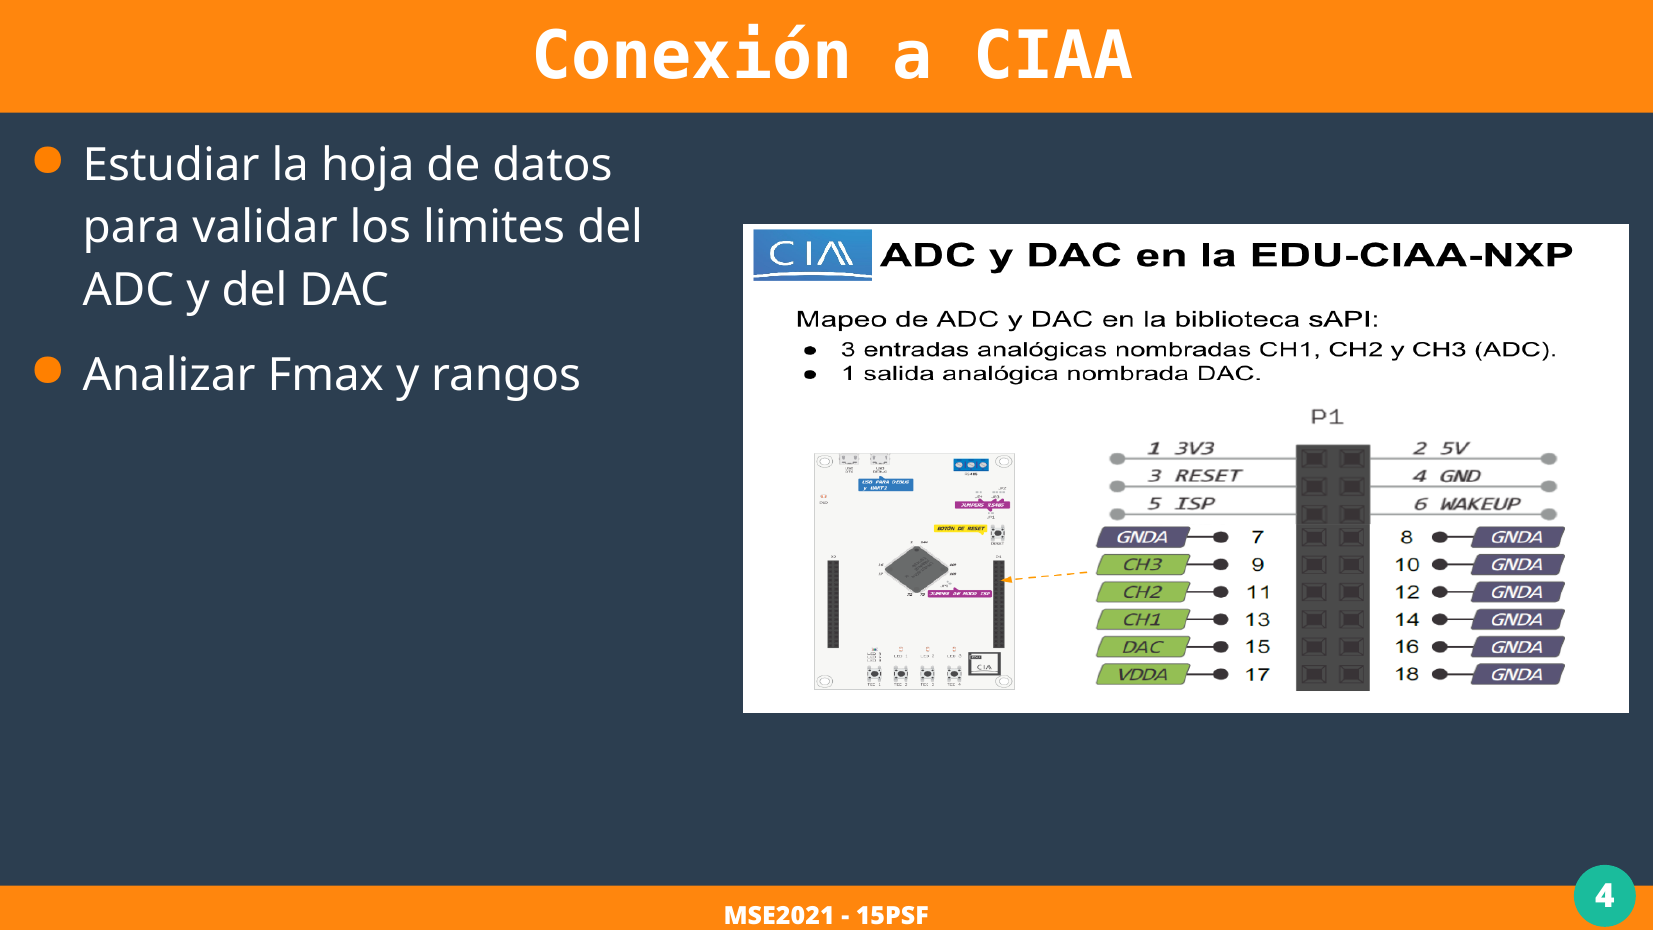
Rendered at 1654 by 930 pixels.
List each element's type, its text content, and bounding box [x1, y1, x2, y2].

title Conexión a CIAA [531, 16, 1653, 113]
list Estudiar la hoja de datos para validar los limites del ADC y del DAC Analizar Fmax y rangos [11, 131, 713, 863]
picture [743, 224, 1629, 713]
